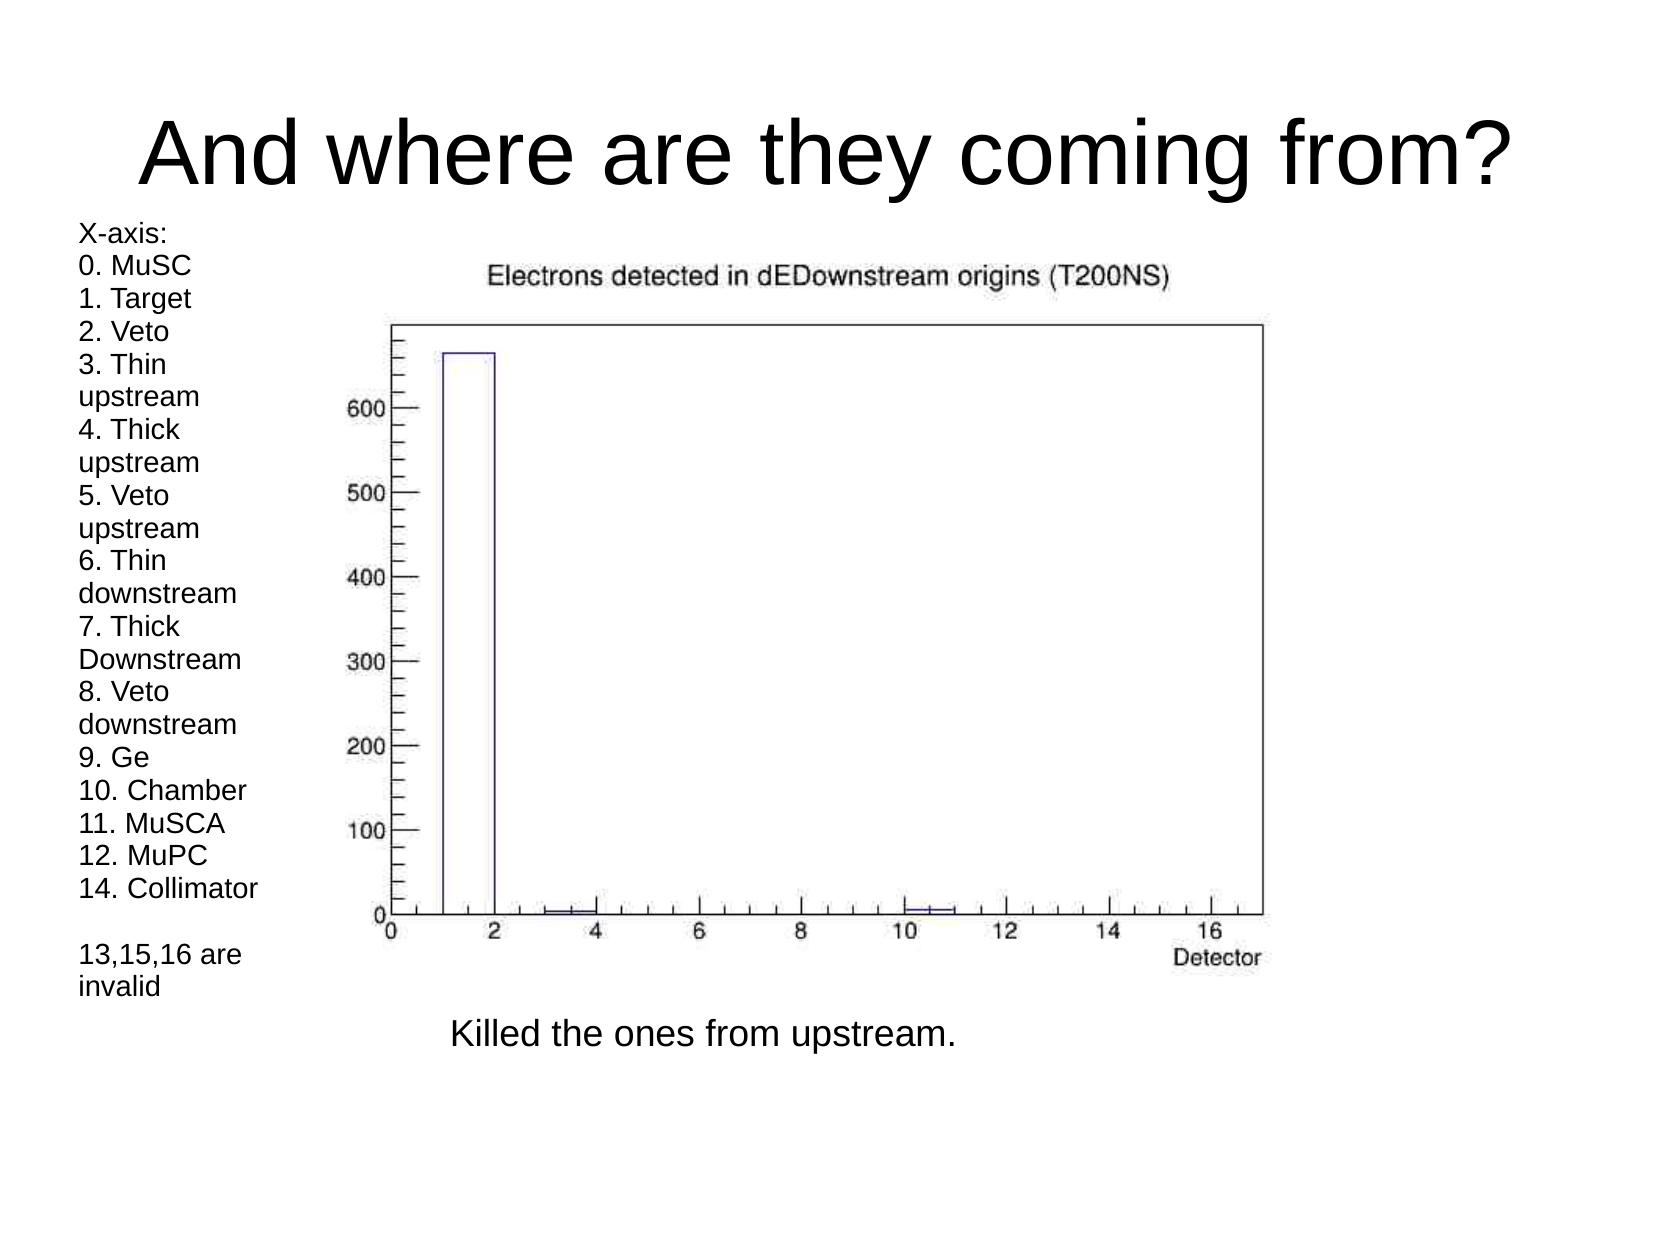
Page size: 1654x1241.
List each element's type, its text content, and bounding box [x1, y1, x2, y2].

text_box X-axis: 0. MuSC 1. Target 2. Veto 3. Thin upstream 4. Thick upstream 5. Veto upstream 6. Thin downstream 7. Thick Downstream 8. Veto downstream 9. Ge 10. Chamber 11. MuSCA 12. MuPC 14. Collimator 13,15,16 are invalid [63, 209, 286, 1011]
picture [283, 251, 1372, 989]
title And where are they coming from? [82, 49, 1571, 257]
text_box Killed the ones from upstream. [435, 1005, 1336, 1062]
